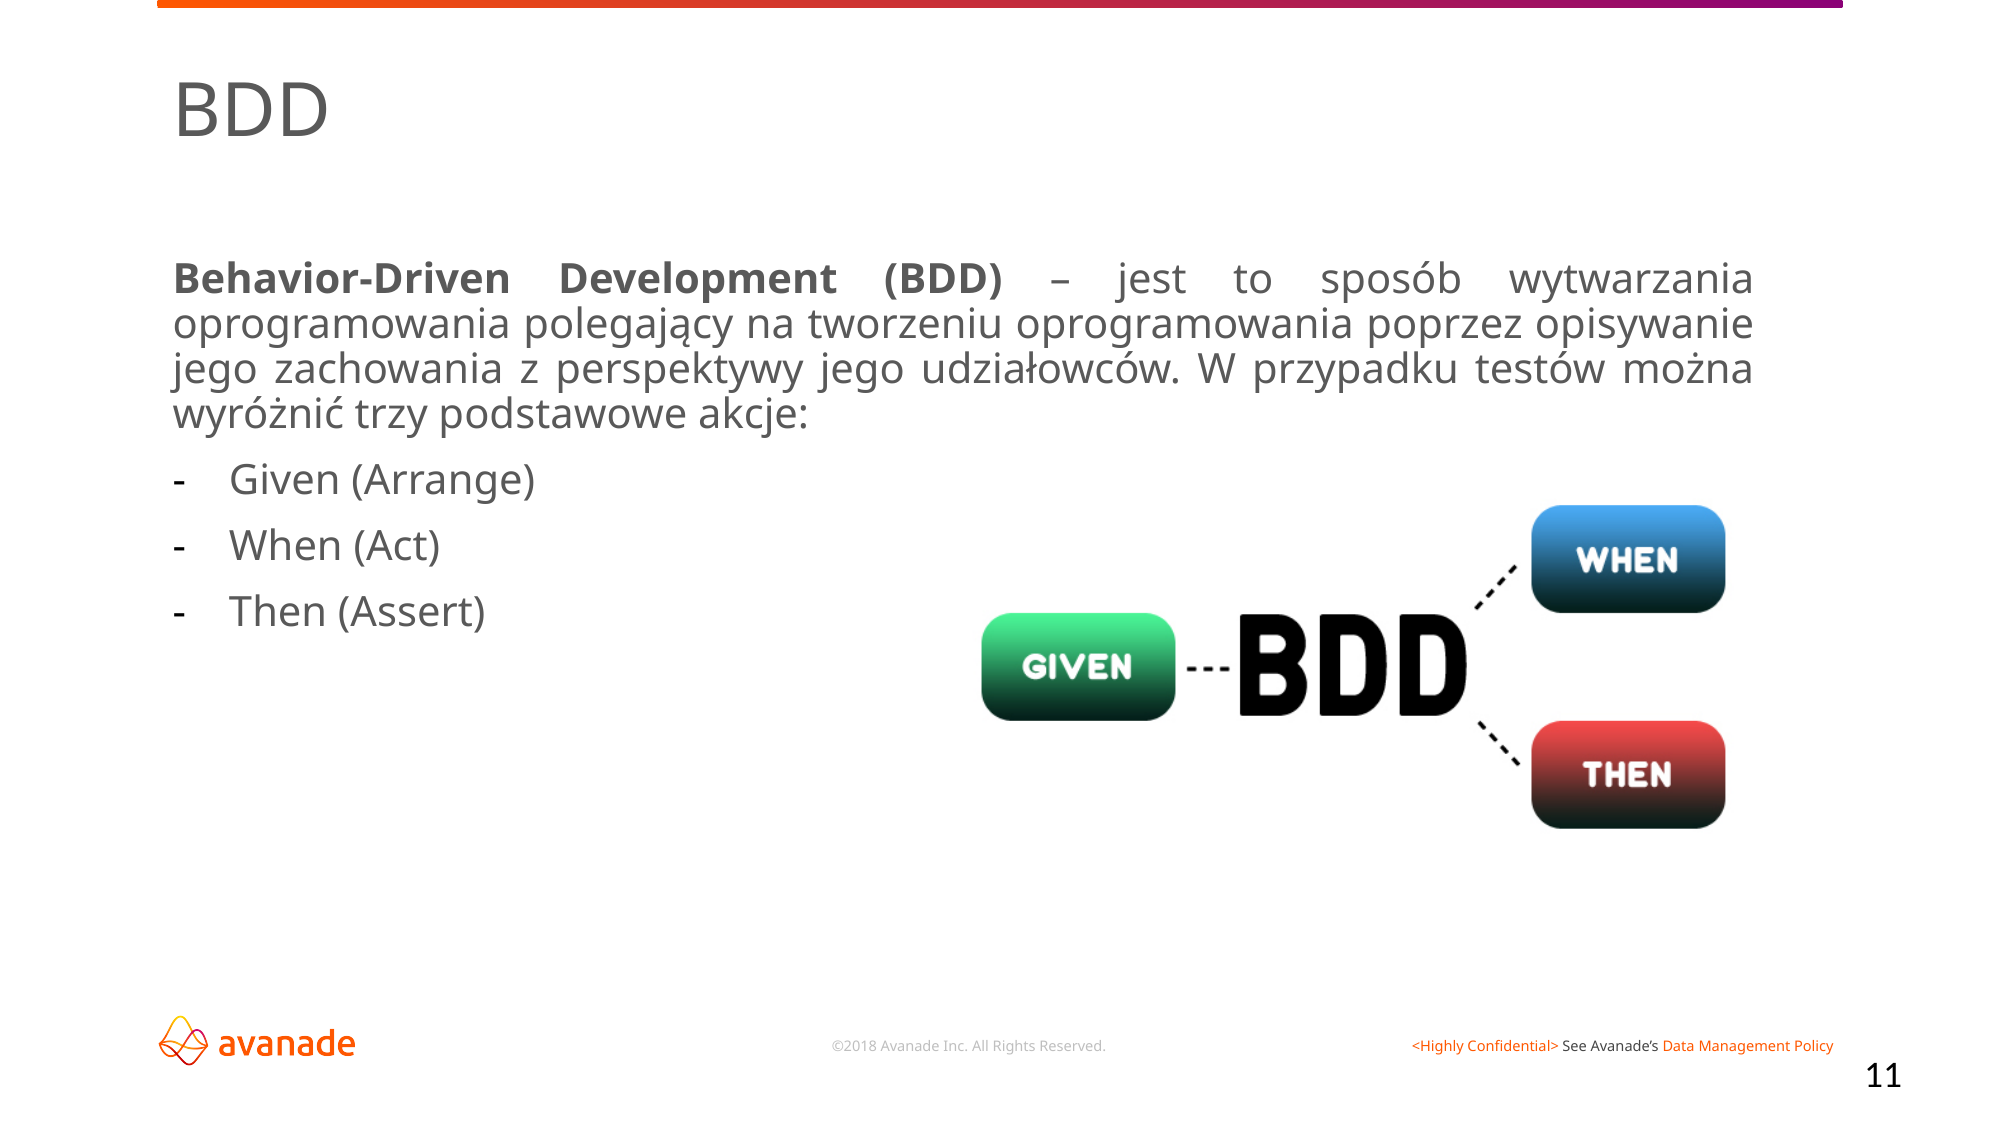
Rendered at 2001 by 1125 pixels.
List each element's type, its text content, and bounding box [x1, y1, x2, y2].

picture [912, 438, 1799, 905]
text_box [1842, 1042, 1924, 1103]
list Behavior-Driven Development (BDD) – jest to sposób wytwarzania oprogramowania polegający na tworzeniu oprogramowania poprzez opisywanie jego zachowania z perspektywy jego udziałowców. W przypadku testów można wyróżnić trzy podstawowe akcje: Given (Arrange) When (Act) Then (Assert) [157, 249, 1843, 964]
title BDD [157, 64, 1843, 228]
